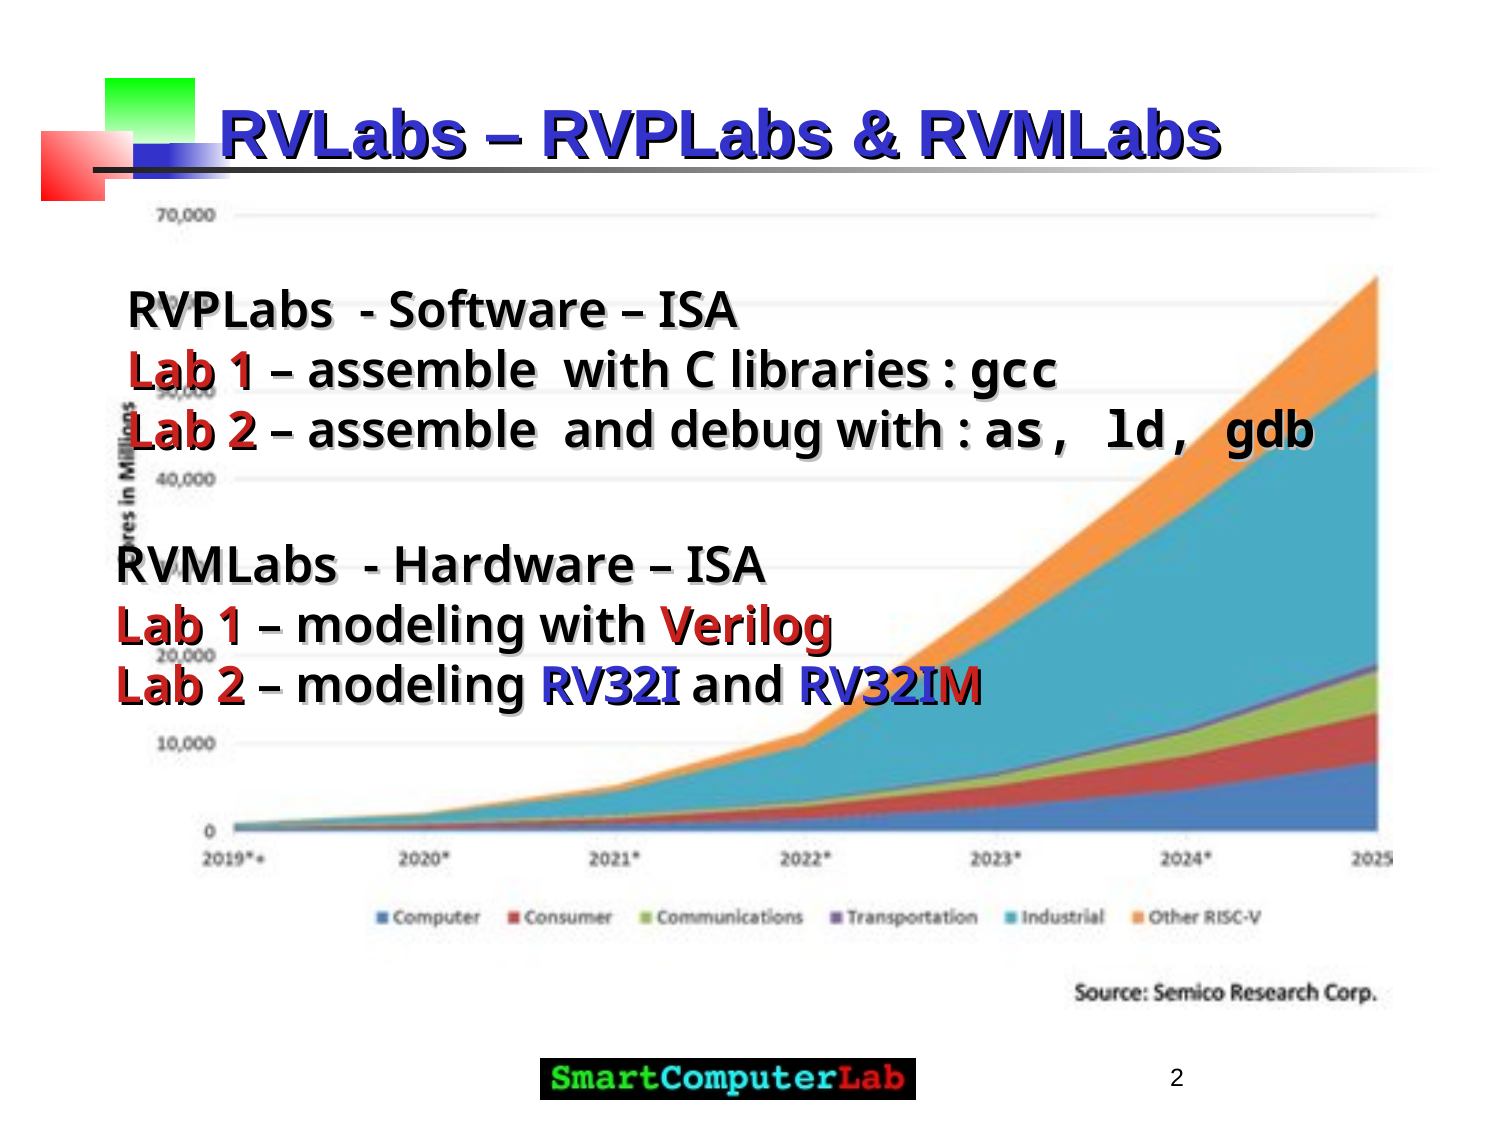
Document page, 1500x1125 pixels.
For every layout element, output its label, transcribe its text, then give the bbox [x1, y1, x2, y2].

picture [105, 179, 1393, 1010]
text_box RVMLabs - Hardware – ISA Lab 1 – modeling with Verilog Lab 2 – modeling RV32I and RV32IM [100, 525, 1321, 720]
picture [540, 1058, 916, 1100]
text_box RVPLabs - Software – ISA Lab 1 – assemble with C libraries : gcc Lab 2 – assemble and debug with : as, ld, gdb [111, 270, 1332, 465]
title RVLabs – RVPLabs & RVMLabs [120, 81, 1321, 178]
